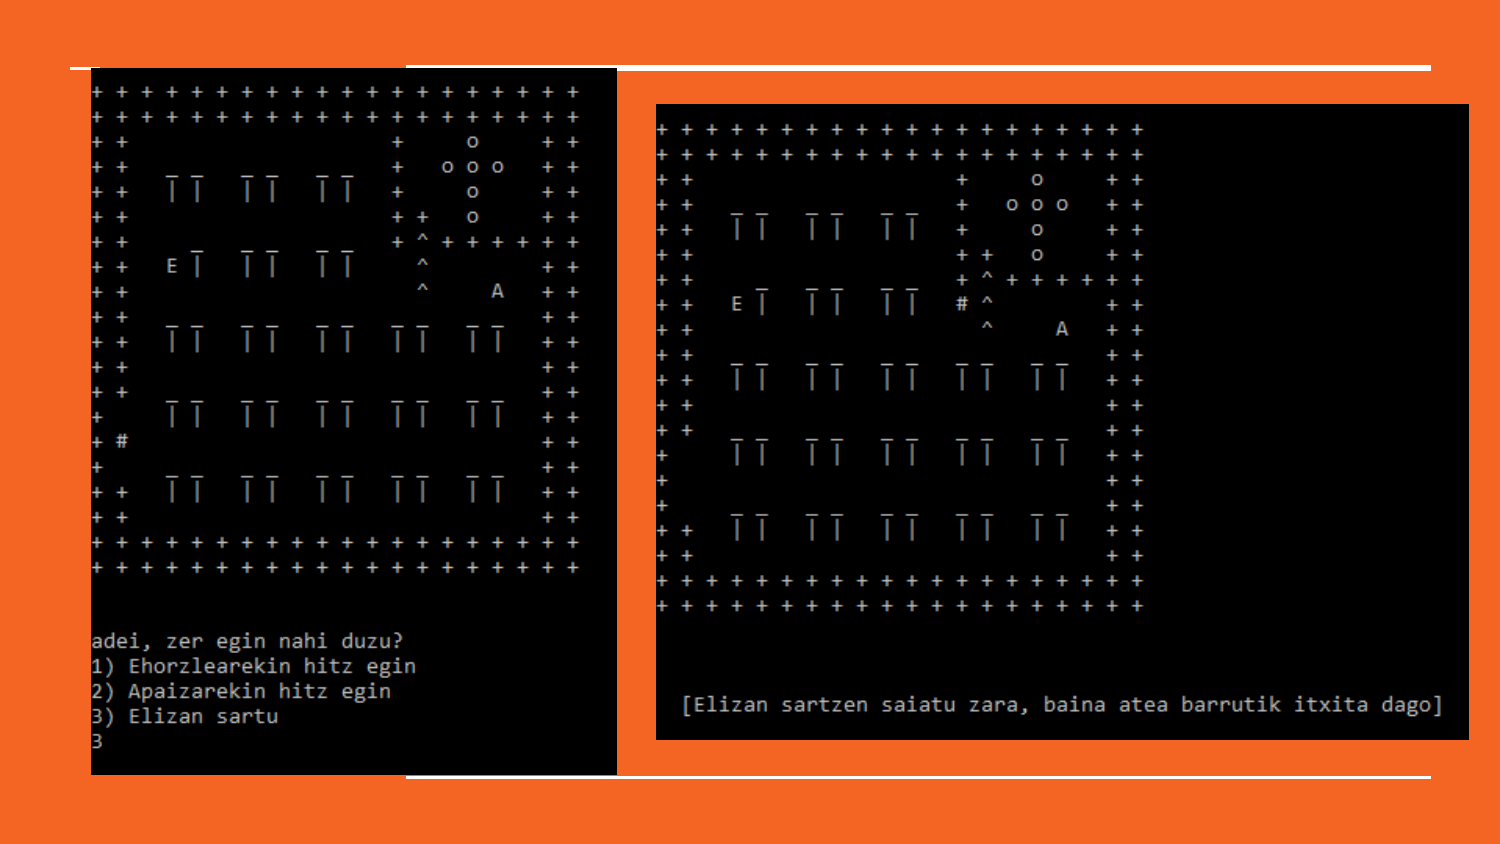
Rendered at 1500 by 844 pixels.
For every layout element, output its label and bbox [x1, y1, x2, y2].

picture [656, 104, 1469, 740]
picture [91, 68, 617, 775]
